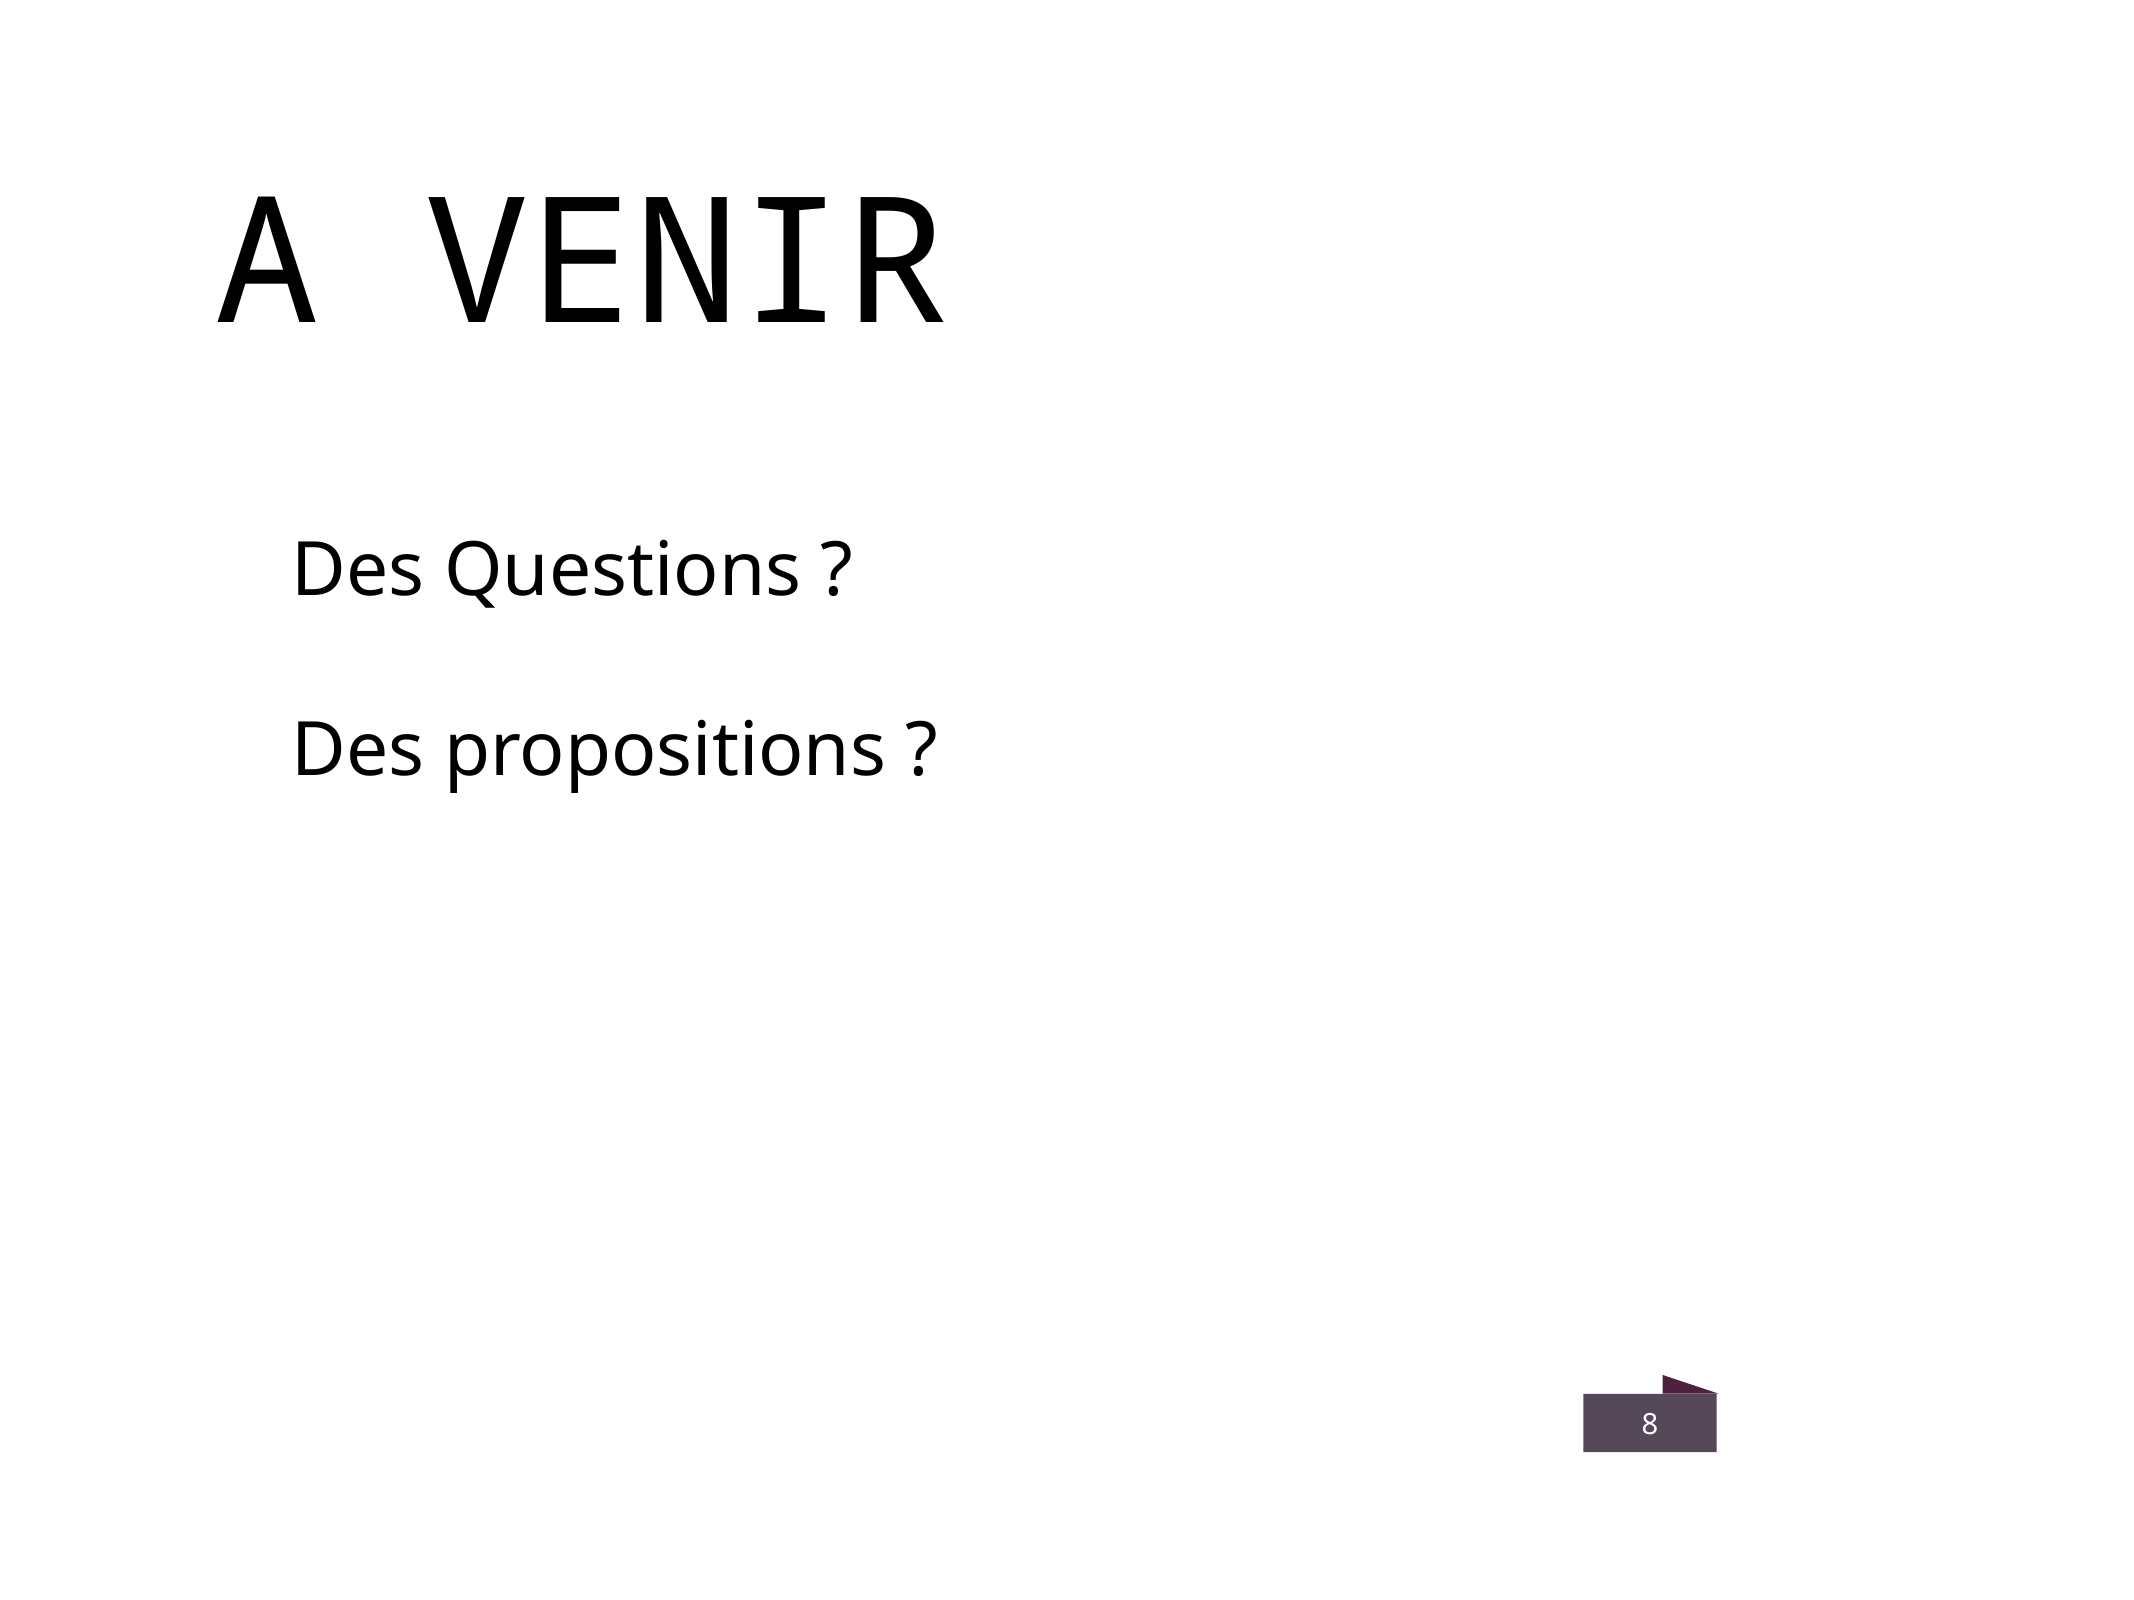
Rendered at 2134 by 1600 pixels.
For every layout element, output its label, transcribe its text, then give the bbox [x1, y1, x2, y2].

list 8 [1583, 1393, 1717, 1453]
list Des Questions ? Des propositions ? [212, 531, 1725, 780]
title A VENIR [206, 141, 1923, 363]
